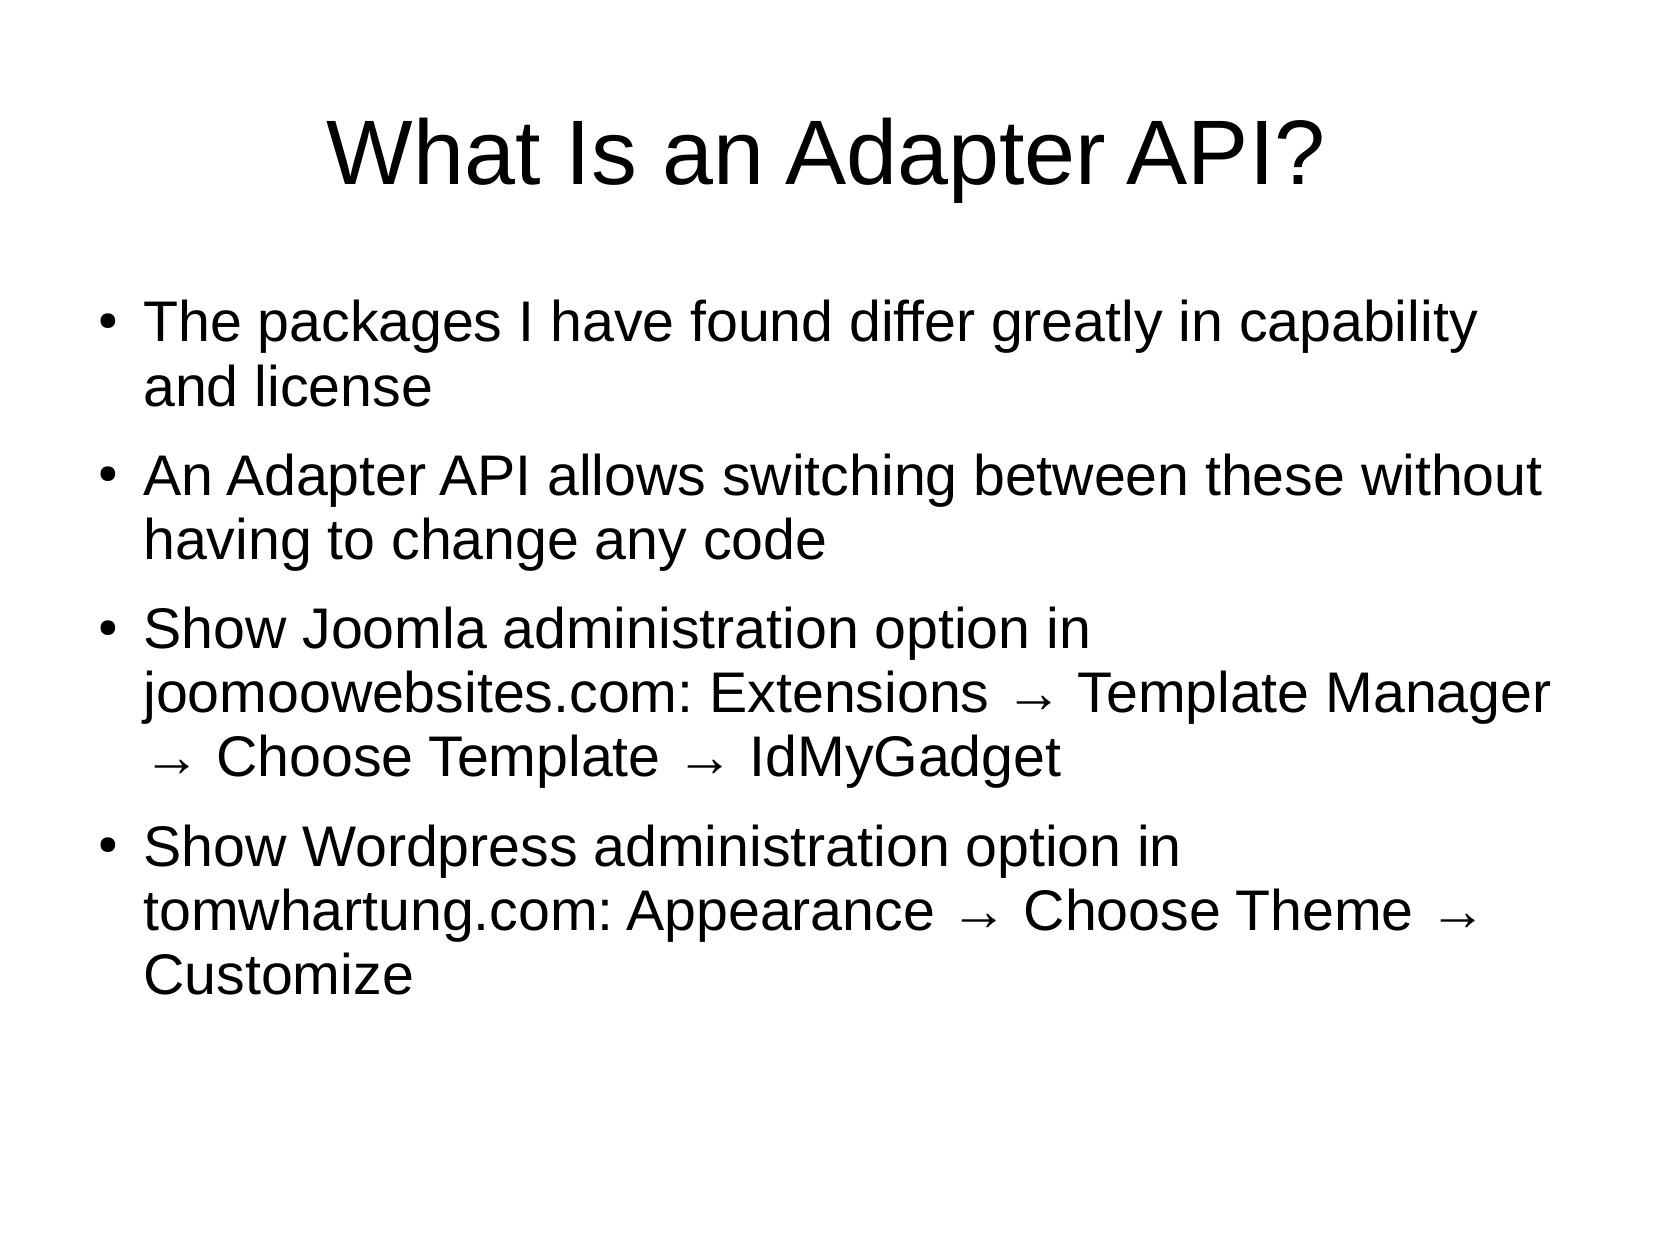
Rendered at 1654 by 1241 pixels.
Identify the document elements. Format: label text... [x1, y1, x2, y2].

title What Is an Adapter API? [82, 49, 1571, 257]
list The packages I have found differ greatly in capability and license An Adapter API allows switching between these without having to change any code Show Joomla administration option in joomoowebsites.com: Extensions → Template Manager → Choose Template → IdMyGadget Show Wordpress administration option in tomwhartung.com: Appearance → Choose Theme → Customize [82, 290, 1571, 1010]
